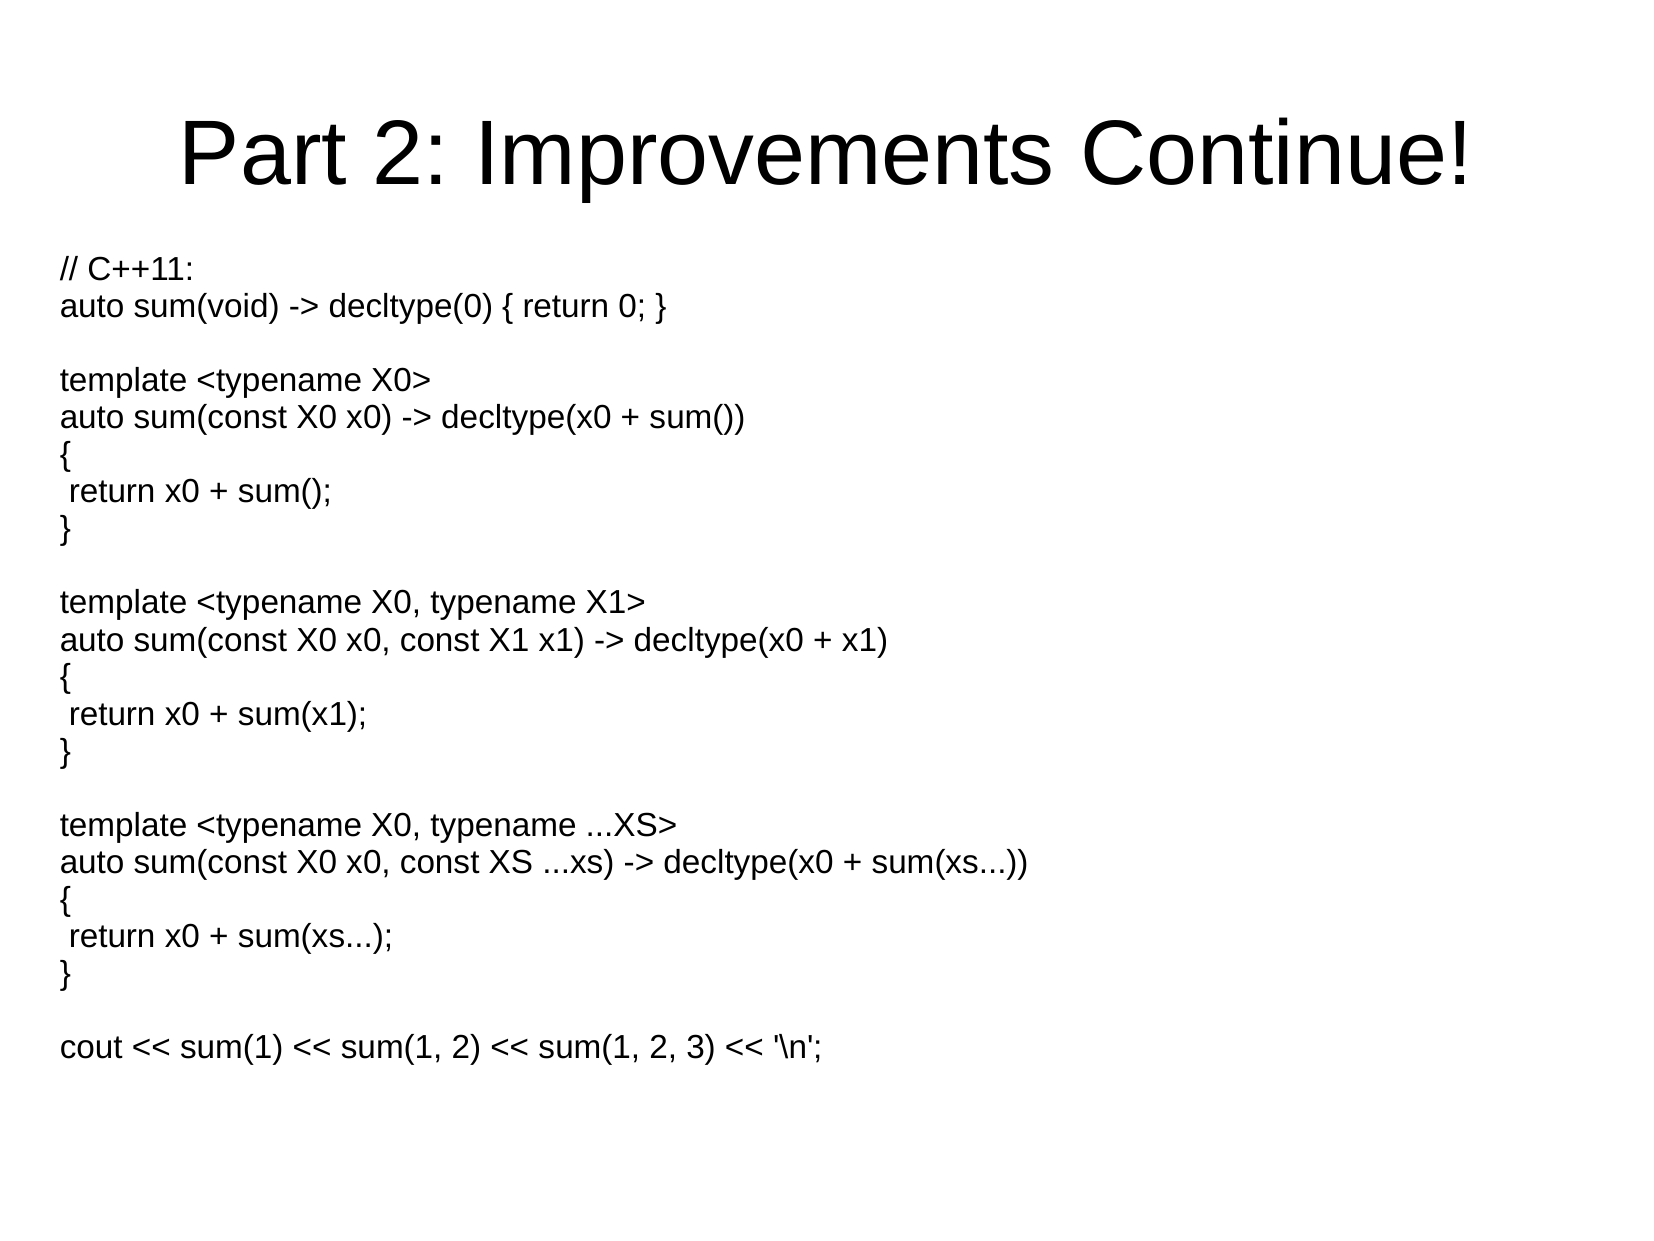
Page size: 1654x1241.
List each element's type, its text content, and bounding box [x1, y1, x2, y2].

text_box // C++11: auto sum(void) -> decltype(0) { return 0; } template <typename X0> auto sum(const X0 x0) -> decltype(x0 + sum()) { return x0 + sum(); } template <typename X0, typename X1> auto sum(const X0 x0, const X1 x1) -> decltype(x0 + x1) { return x0 + sum(x1); } template <typename X0, typename ...XS> auto sum(const X0 x0, const XS ...xs) -> decltype(x0 + sum(xs...)) { return x0 + sum(xs...); } cout << sum(1) << sum(1, 2) << sum(1, 2, 3) << '\n'; [45, 243, 1045, 1157]
title Part 2: Improvements Continue! [82, 49, 1571, 257]
